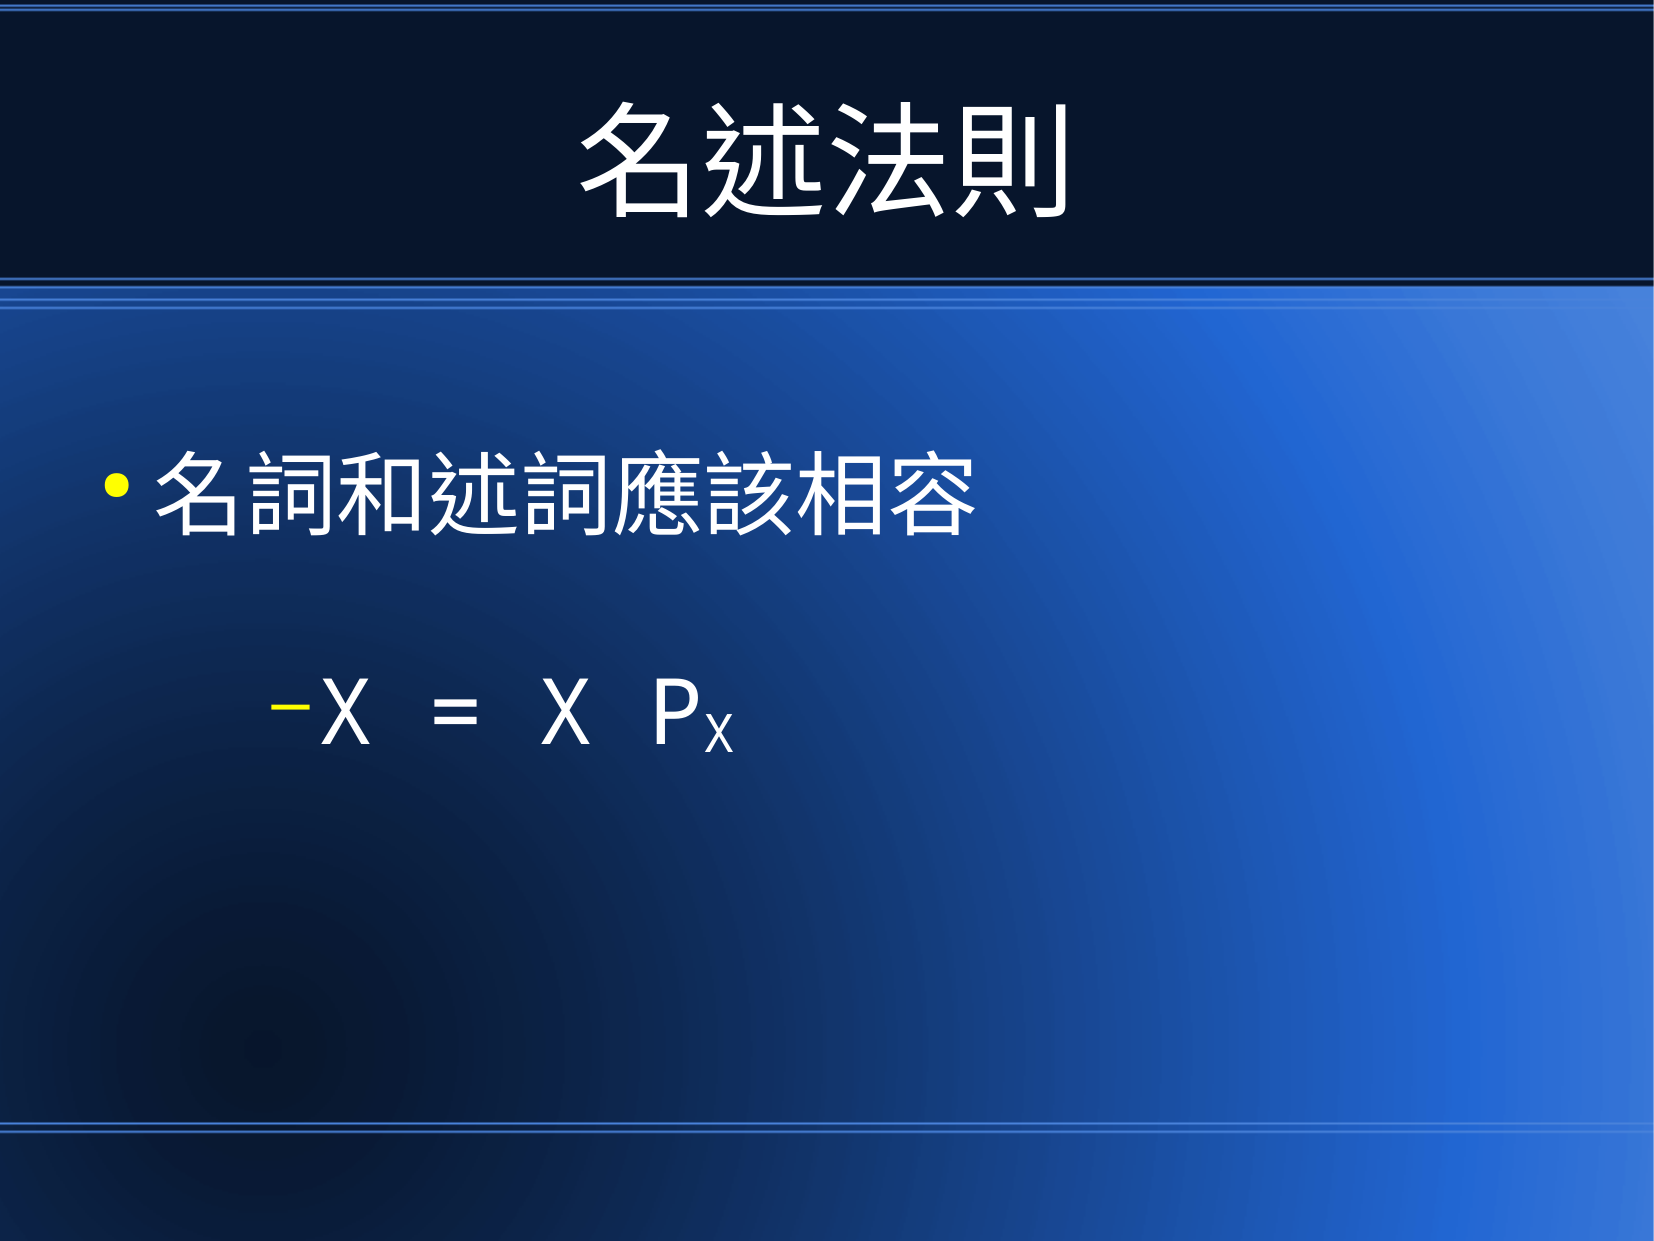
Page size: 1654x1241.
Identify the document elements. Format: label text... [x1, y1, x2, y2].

picture [0, 0, 1654, 1241]
title 名述法則 [82, 49, 1571, 257]
list 名詞和述詞應該相容 X = X PX [82, 355, 1571, 1241]
